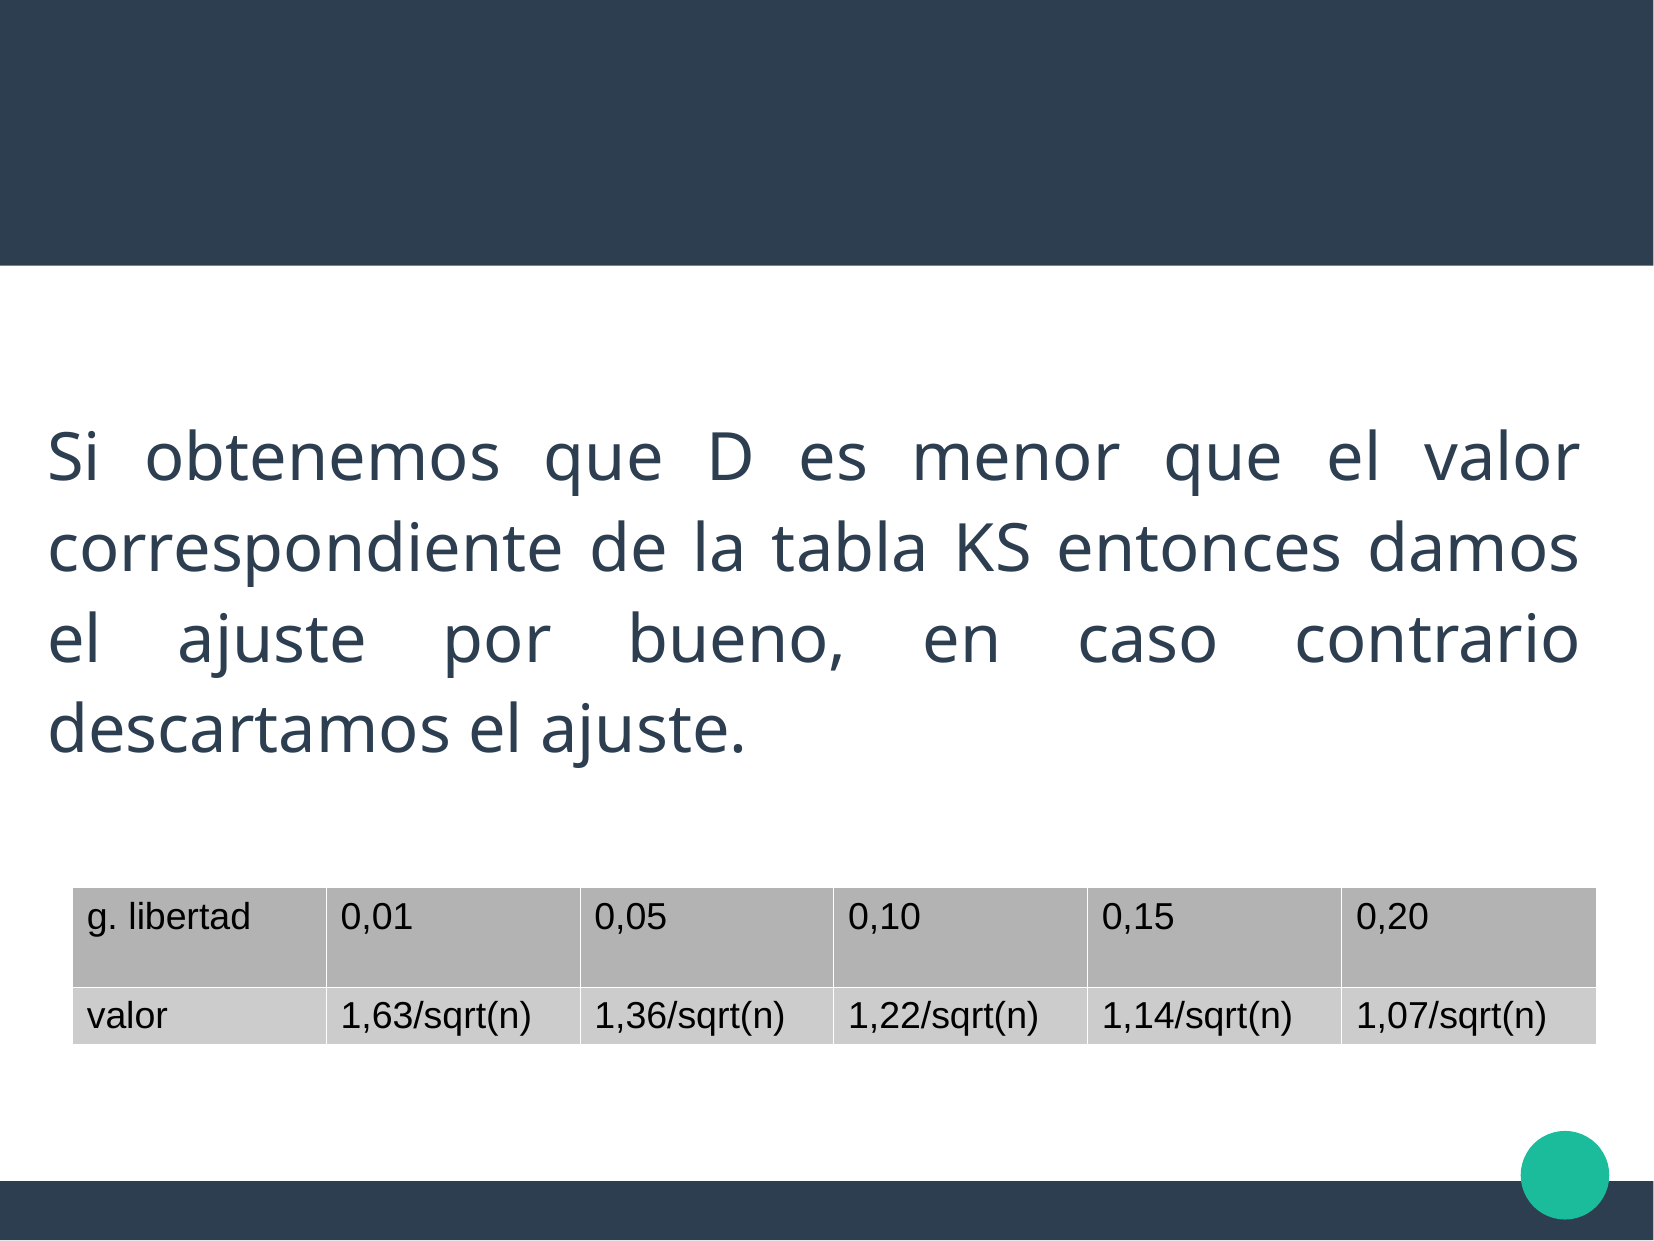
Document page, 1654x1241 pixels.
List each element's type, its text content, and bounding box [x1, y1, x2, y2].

table_cell 1,63/sqrt(n) [327, 988, 580, 1044]
table_cell 1,07/sqrt(n) [1342, 988, 1596, 1044]
table_header 0,01 [327, 888, 580, 987]
table_header 0,20 [1342, 888, 1596, 987]
table_cell 1,14/sqrt(n) [1088, 988, 1341, 1044]
table_cell 1,36/sqrt(n) [581, 988, 833, 1044]
table_header 0,10 [834, 888, 1087, 987]
subtitle Si obtenemos que D es menor que el valor correspondiente de la tabla KS entonces damos el ajuste por bueno, en caso contrario descartamos el ajuste. [47, 271, 1583, 1001]
table_header g. libertad [73, 888, 326, 987]
table_cell 1,22/sqrt(n) [834, 988, 1087, 1044]
table_header 0,05 [581, 888, 833, 987]
table_header 0,15 [1088, 888, 1341, 987]
table_cell valor [73, 988, 326, 1044]
